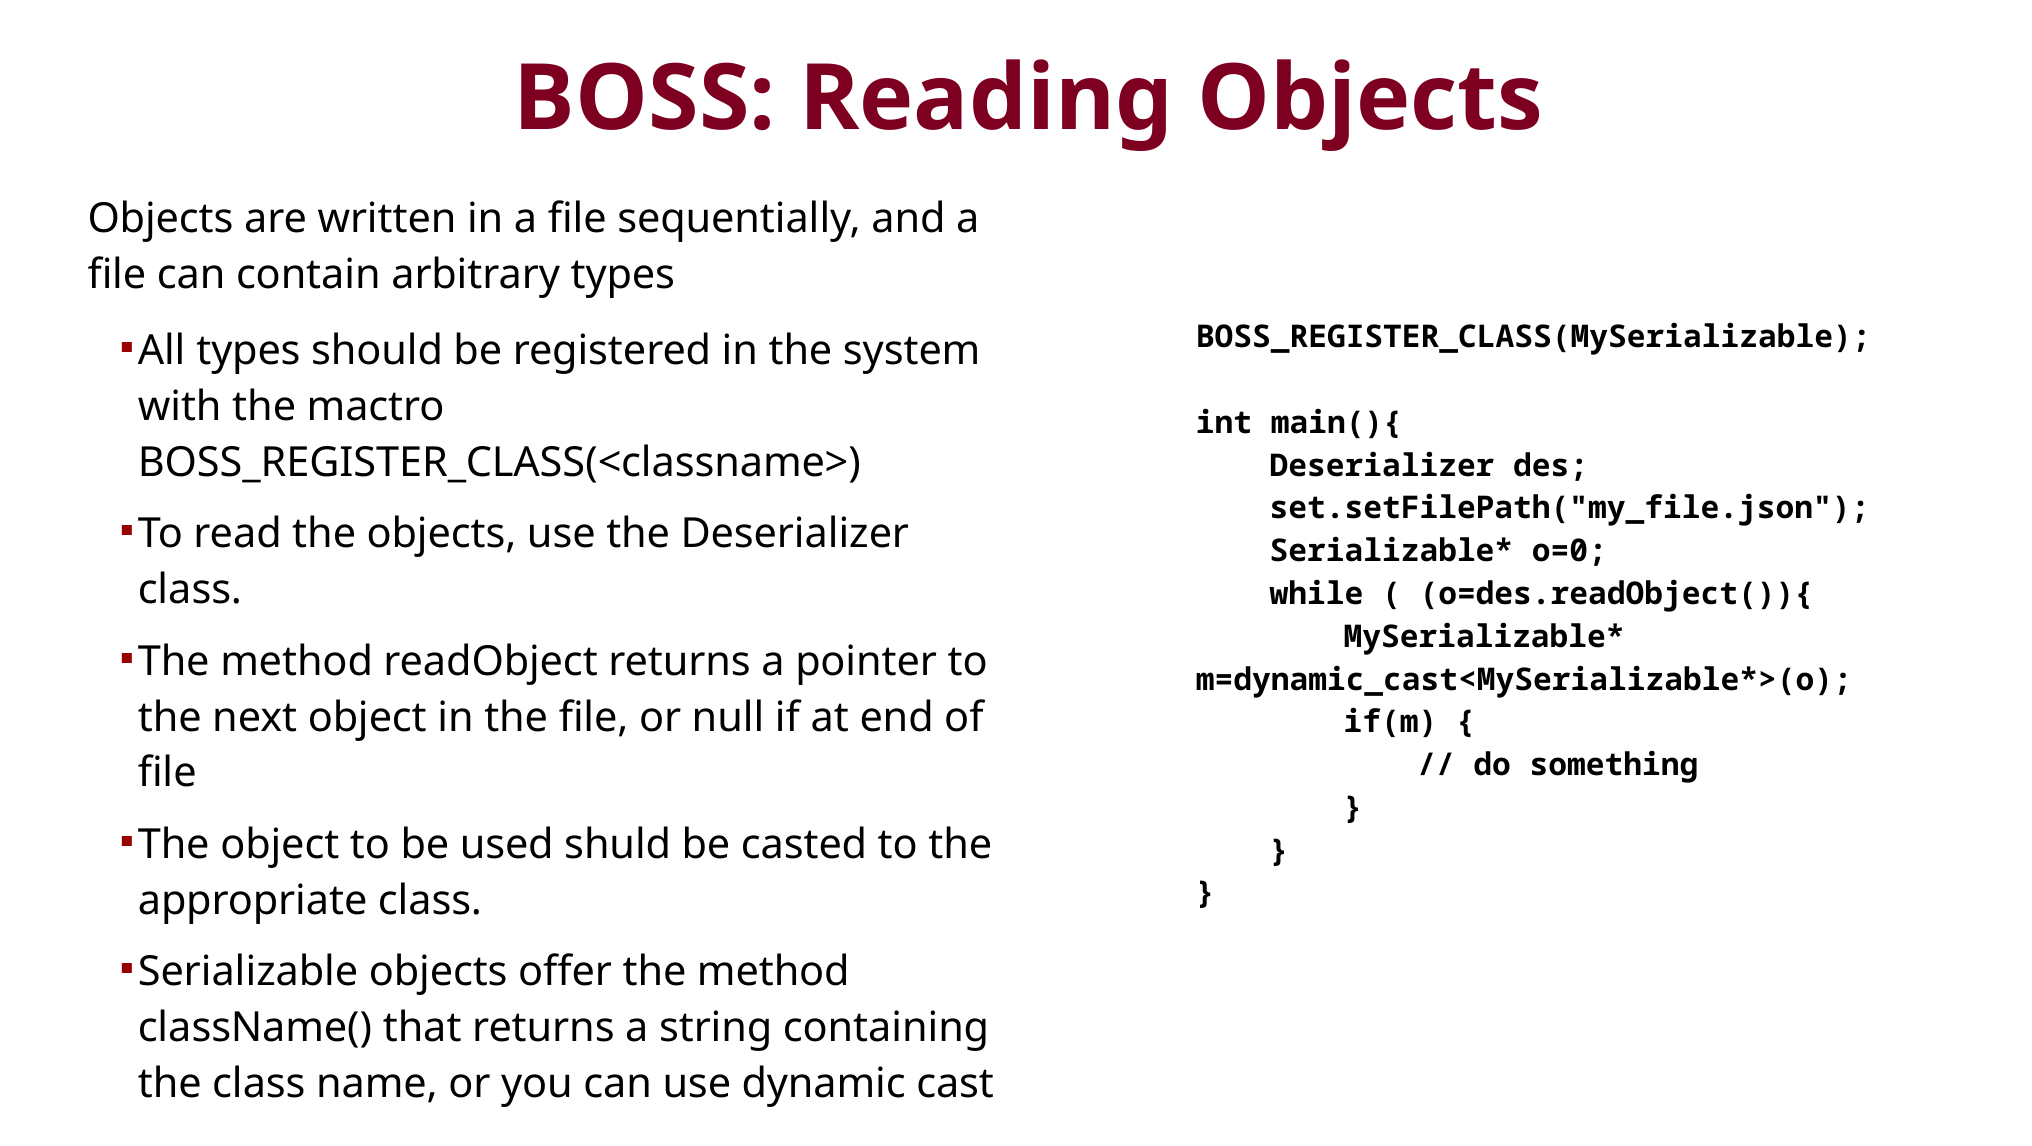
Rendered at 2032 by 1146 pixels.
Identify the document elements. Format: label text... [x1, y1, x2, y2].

text_box BOSS_REGISTER_CLASS(MySerializable); int main(){ Deserializer des; set.setFilePath("my_file.json"); Serializable* o=0; while ( (o=des.readObject()){ MySerializable* m=dynamic_cast<MySerializable*>(o); if(m) { // do something } } } [1181, 307, 1938, 881]
title BOSS: Reading Objects [37, 10, 2020, 178]
list Objects are written in a file sequentially, and a file can contain arbitrary types All types should be registered in the system with the mactro BOSS_REGISTER_CLASS(<classname>) To read the objects, use the Deserializer class. The method readObject returns a pointer to the next object in the file, or null if at end of file The object to be used shuld be casted to the appropriate class. Serializable objects offer the method className() that returns a string containing the class name, or you can use dynamic cast [59, 188, 999, 1111]
